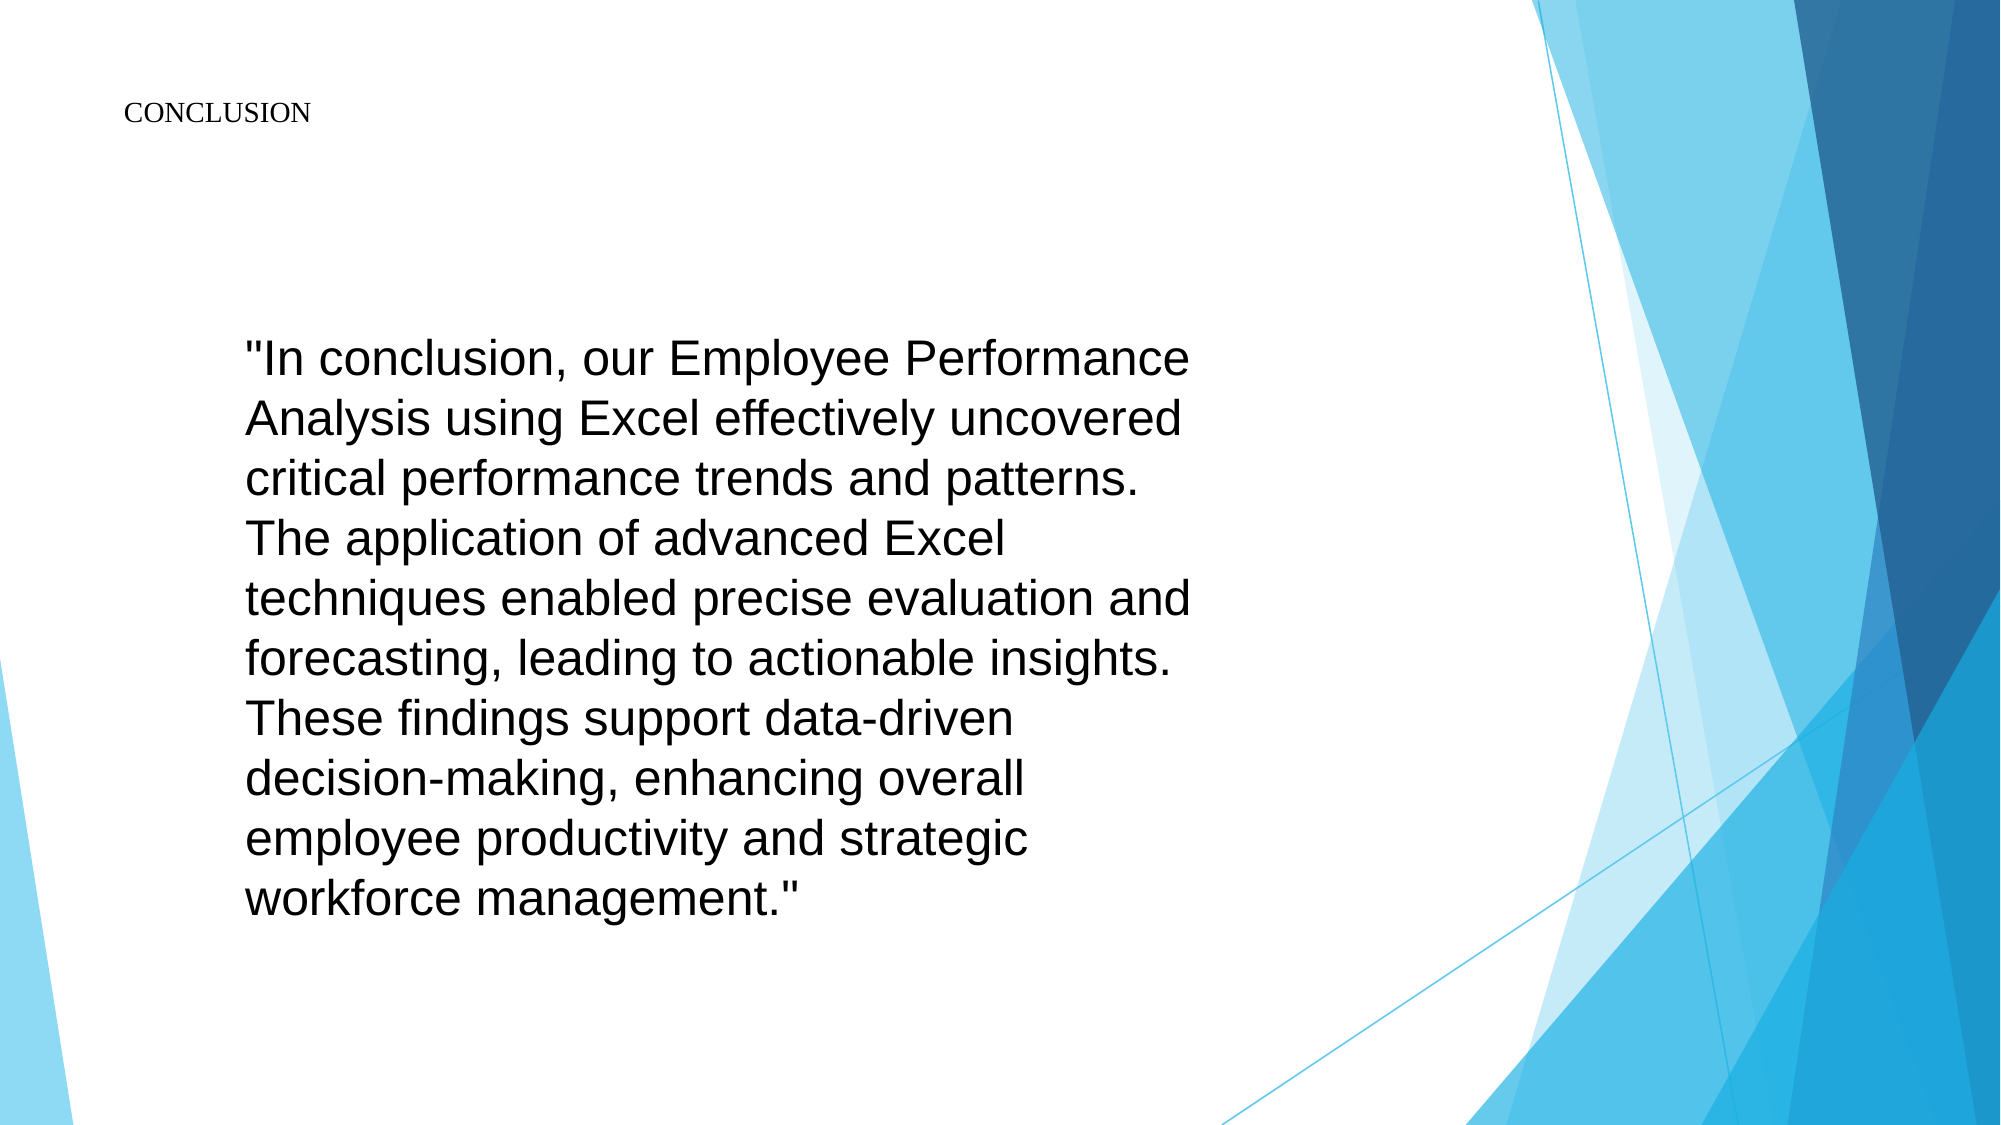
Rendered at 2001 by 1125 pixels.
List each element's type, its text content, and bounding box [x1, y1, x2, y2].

title CONCLUSION [123, 93, 1877, 282]
text_box "In conclusion, our Employee Performance Analysis using Excel effectively uncovered critical performance trends and patterns. The application of advanced Excel techniques enabled precise evaluation and forecasting, leading to actionable insights. These findings support data-driven decision-making, enhancing overall employee productivity and strategic workforce management." [230, 310, 1240, 941]
